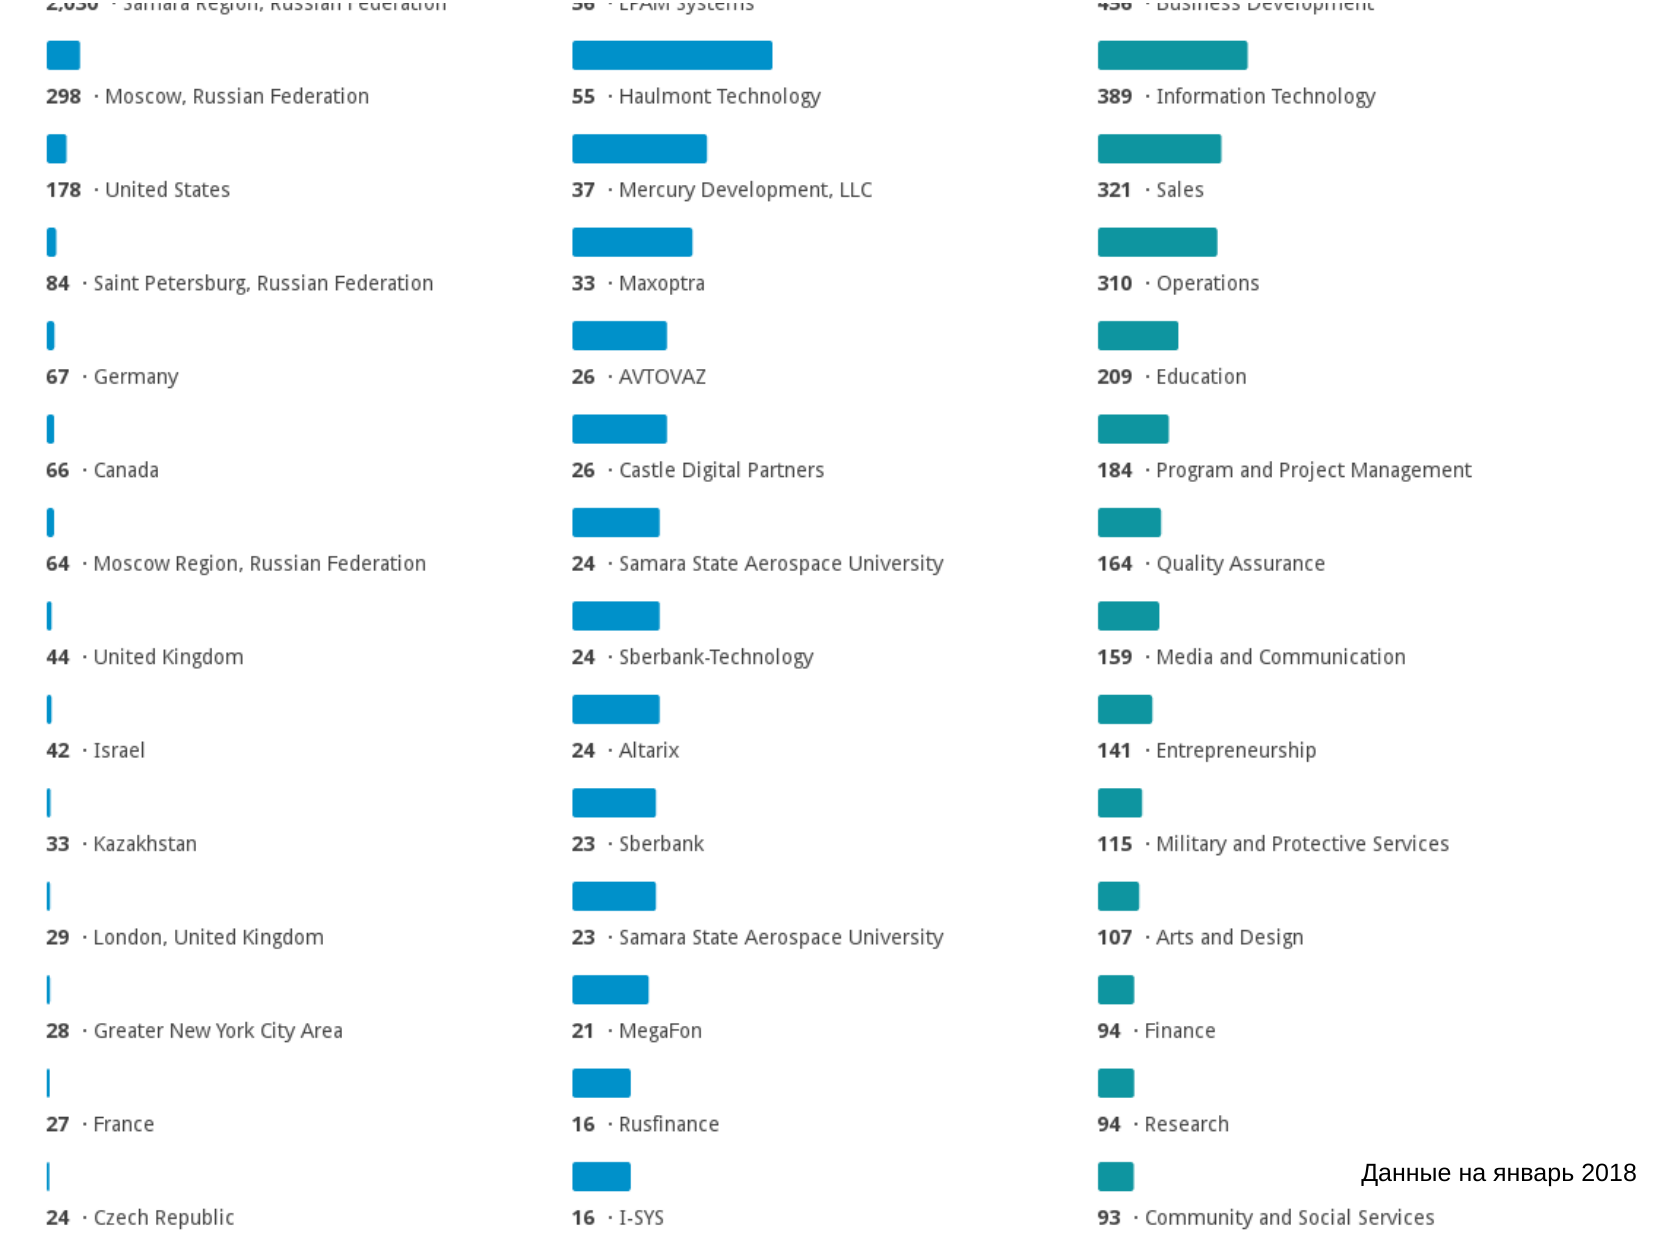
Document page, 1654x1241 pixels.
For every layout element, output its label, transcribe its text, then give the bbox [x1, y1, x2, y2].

picture [12, 3, 1654, 1241]
text_box Данные на январь 2018 [1346, 1151, 1654, 1195]
